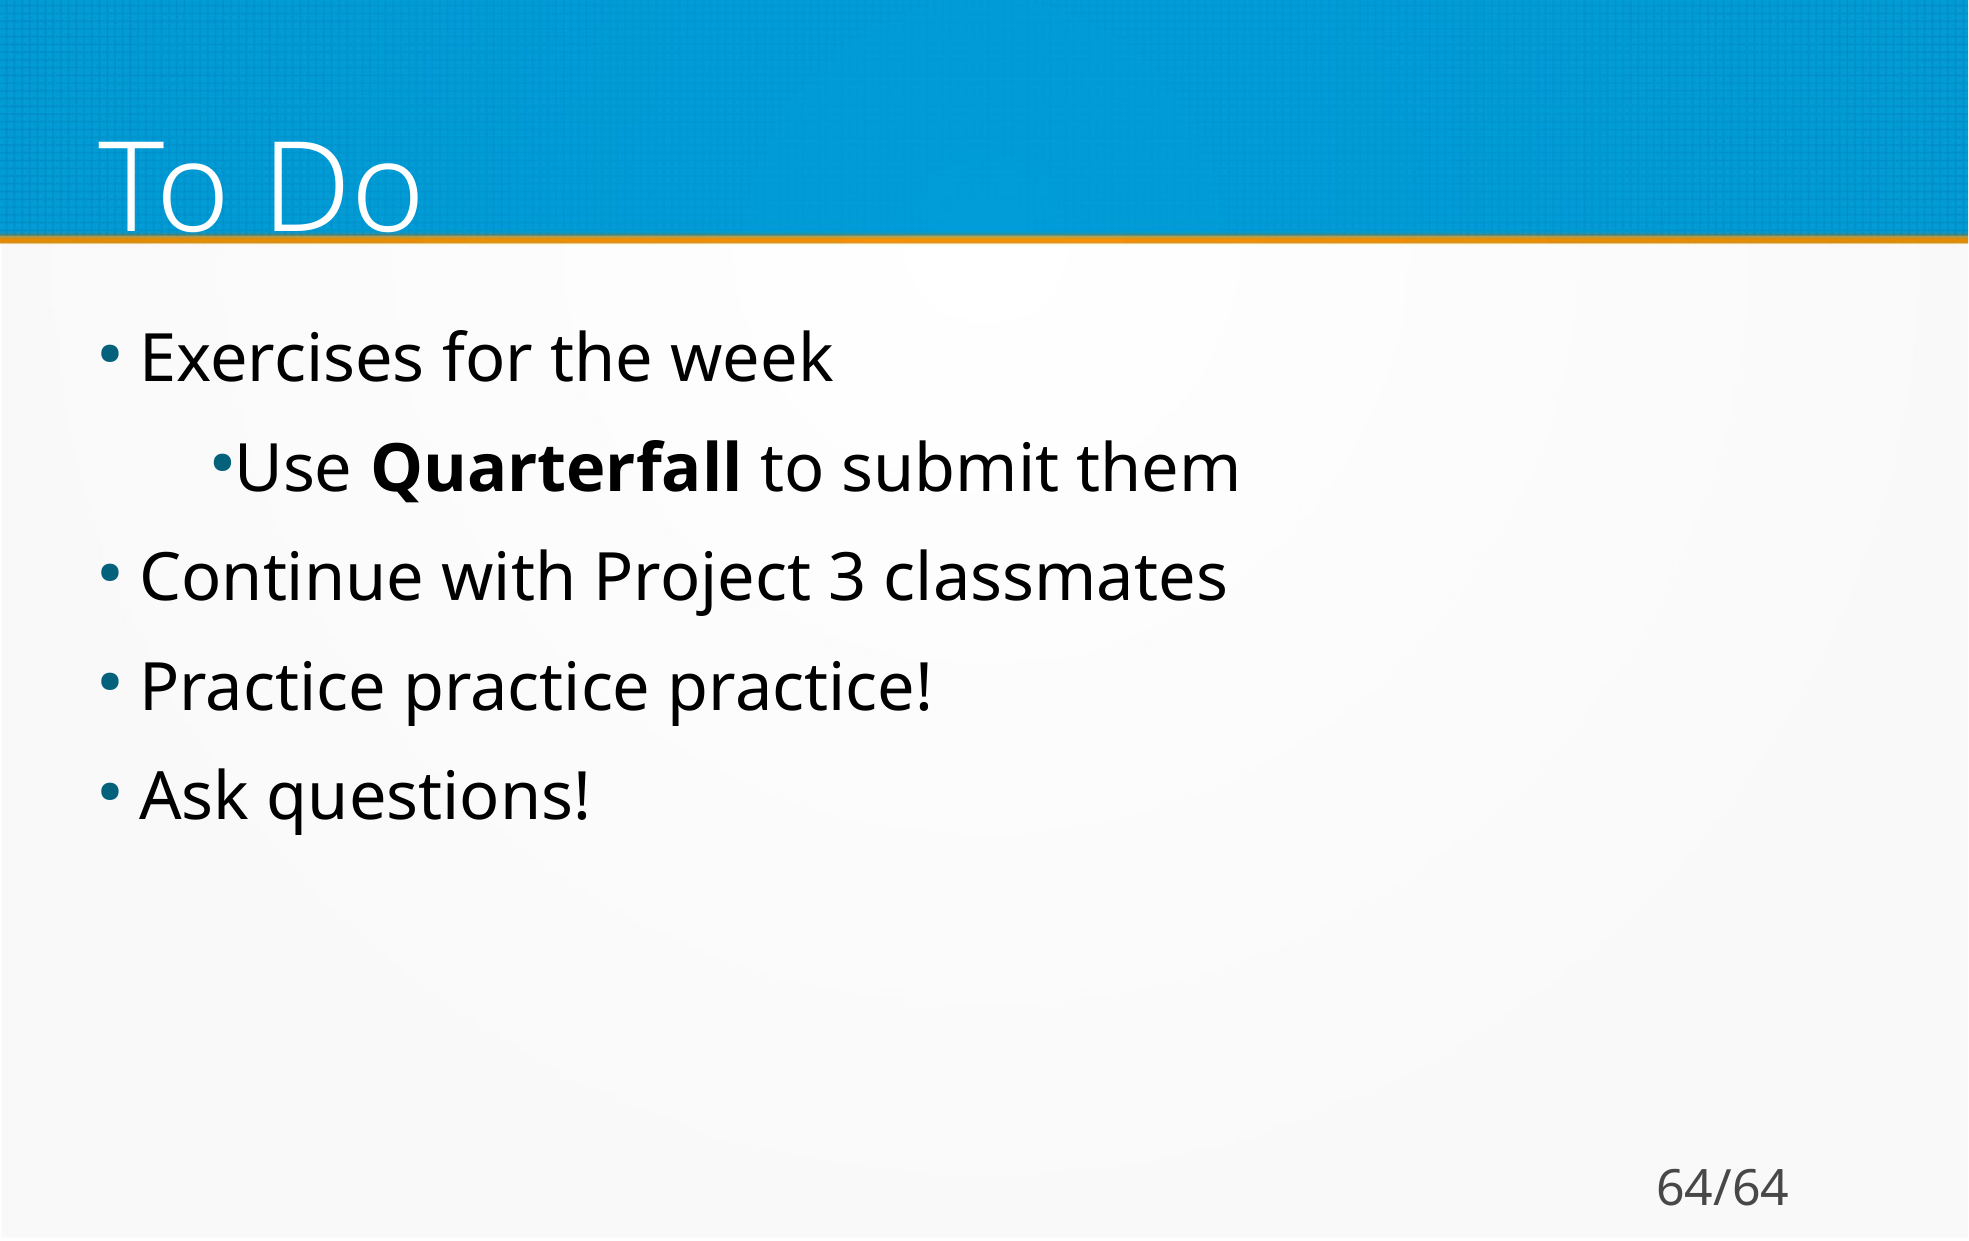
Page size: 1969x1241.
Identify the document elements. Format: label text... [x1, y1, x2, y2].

picture [0, 233, 1969, 1241]
list Exercises for the week Use Quarterfall to submit them Continue with Project 3 classmates Practice practice practice! Ask questions! [98, 315, 1860, 1156]
title To Do [98, 49, 1870, 257]
